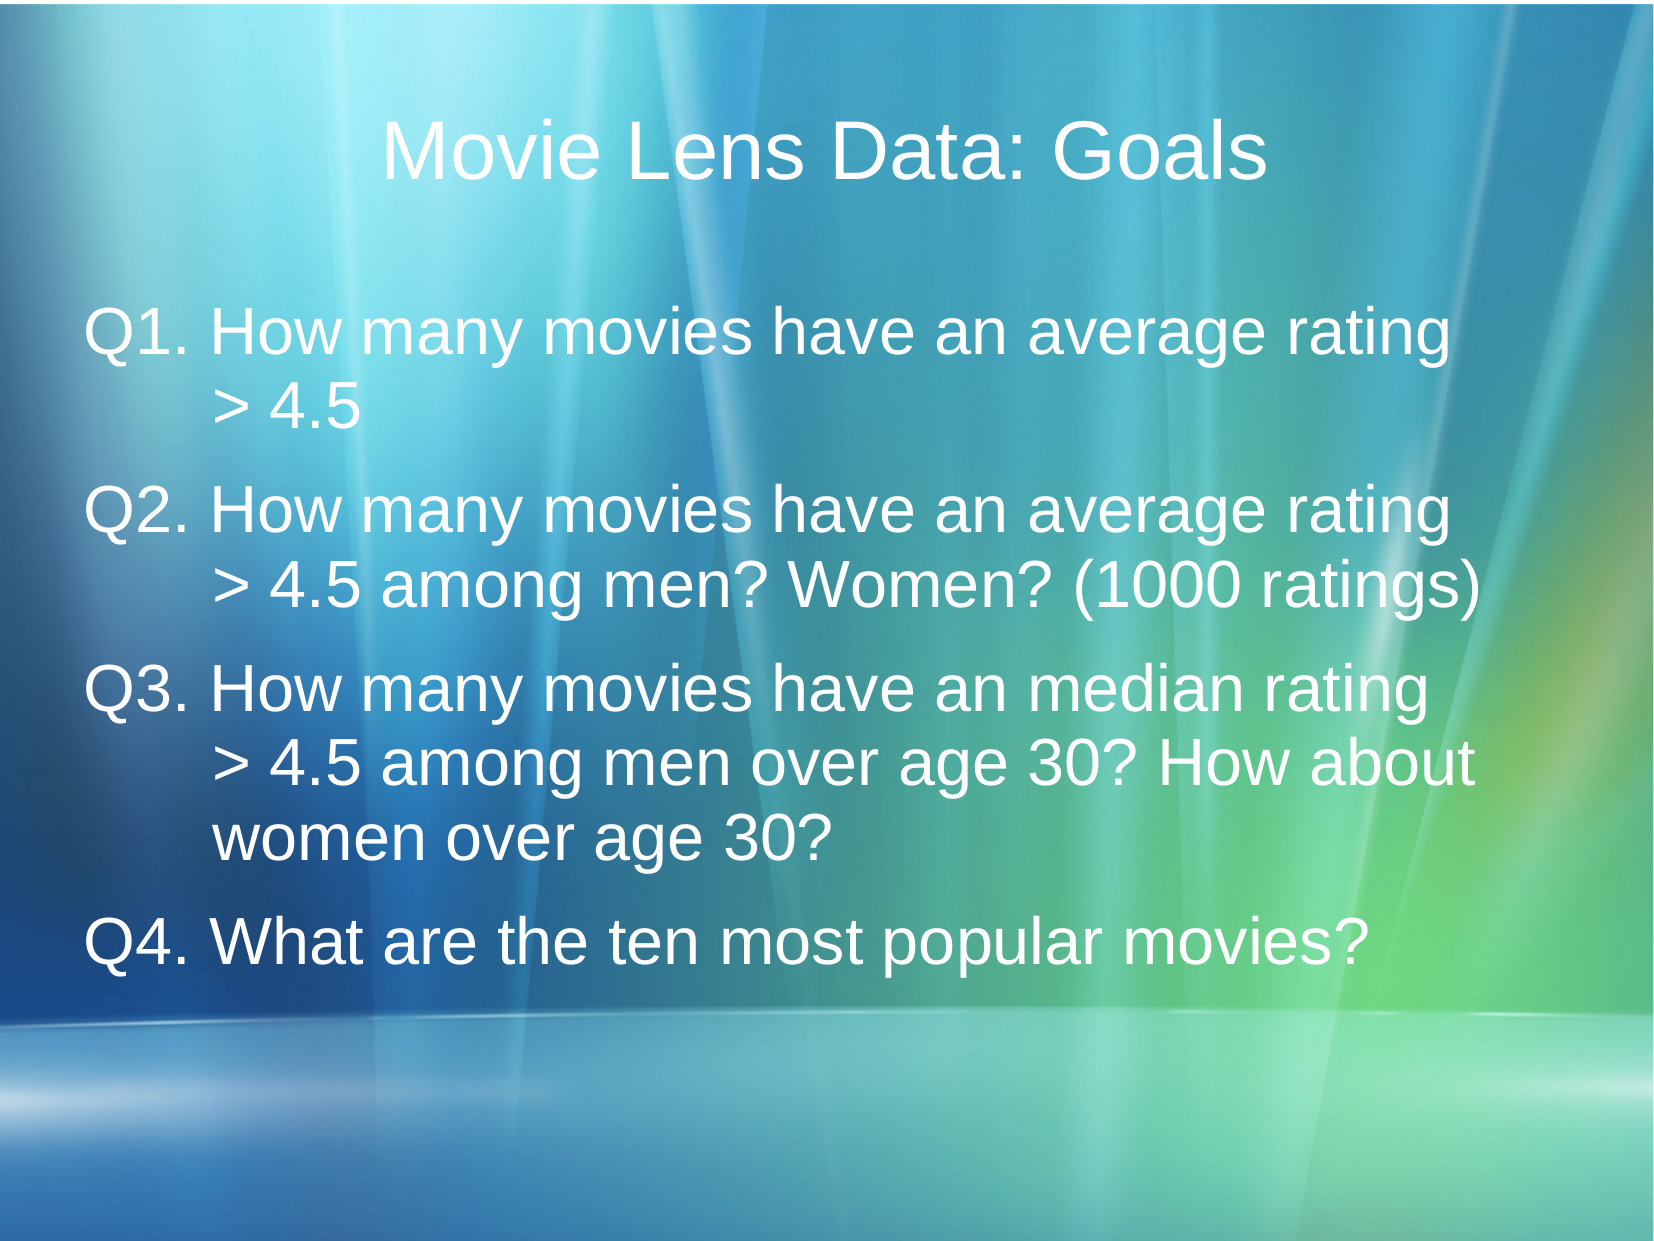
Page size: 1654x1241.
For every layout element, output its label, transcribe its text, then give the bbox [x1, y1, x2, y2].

title Movie Lens Data: Goals [82, 49, 1568, 254]
list Q1. How many movies have an average rating > 4.5 Q2. How many movies have an average rating > 4.5 among men? Women? (1000 ratings) Q3. How many movies have an median rating > 4.5 among men over age 30? How about women over age 30? Q4. What are the ten most popular movies? [82, 290, 1591, 1232]
picture [0, 4, 1654, 1241]
